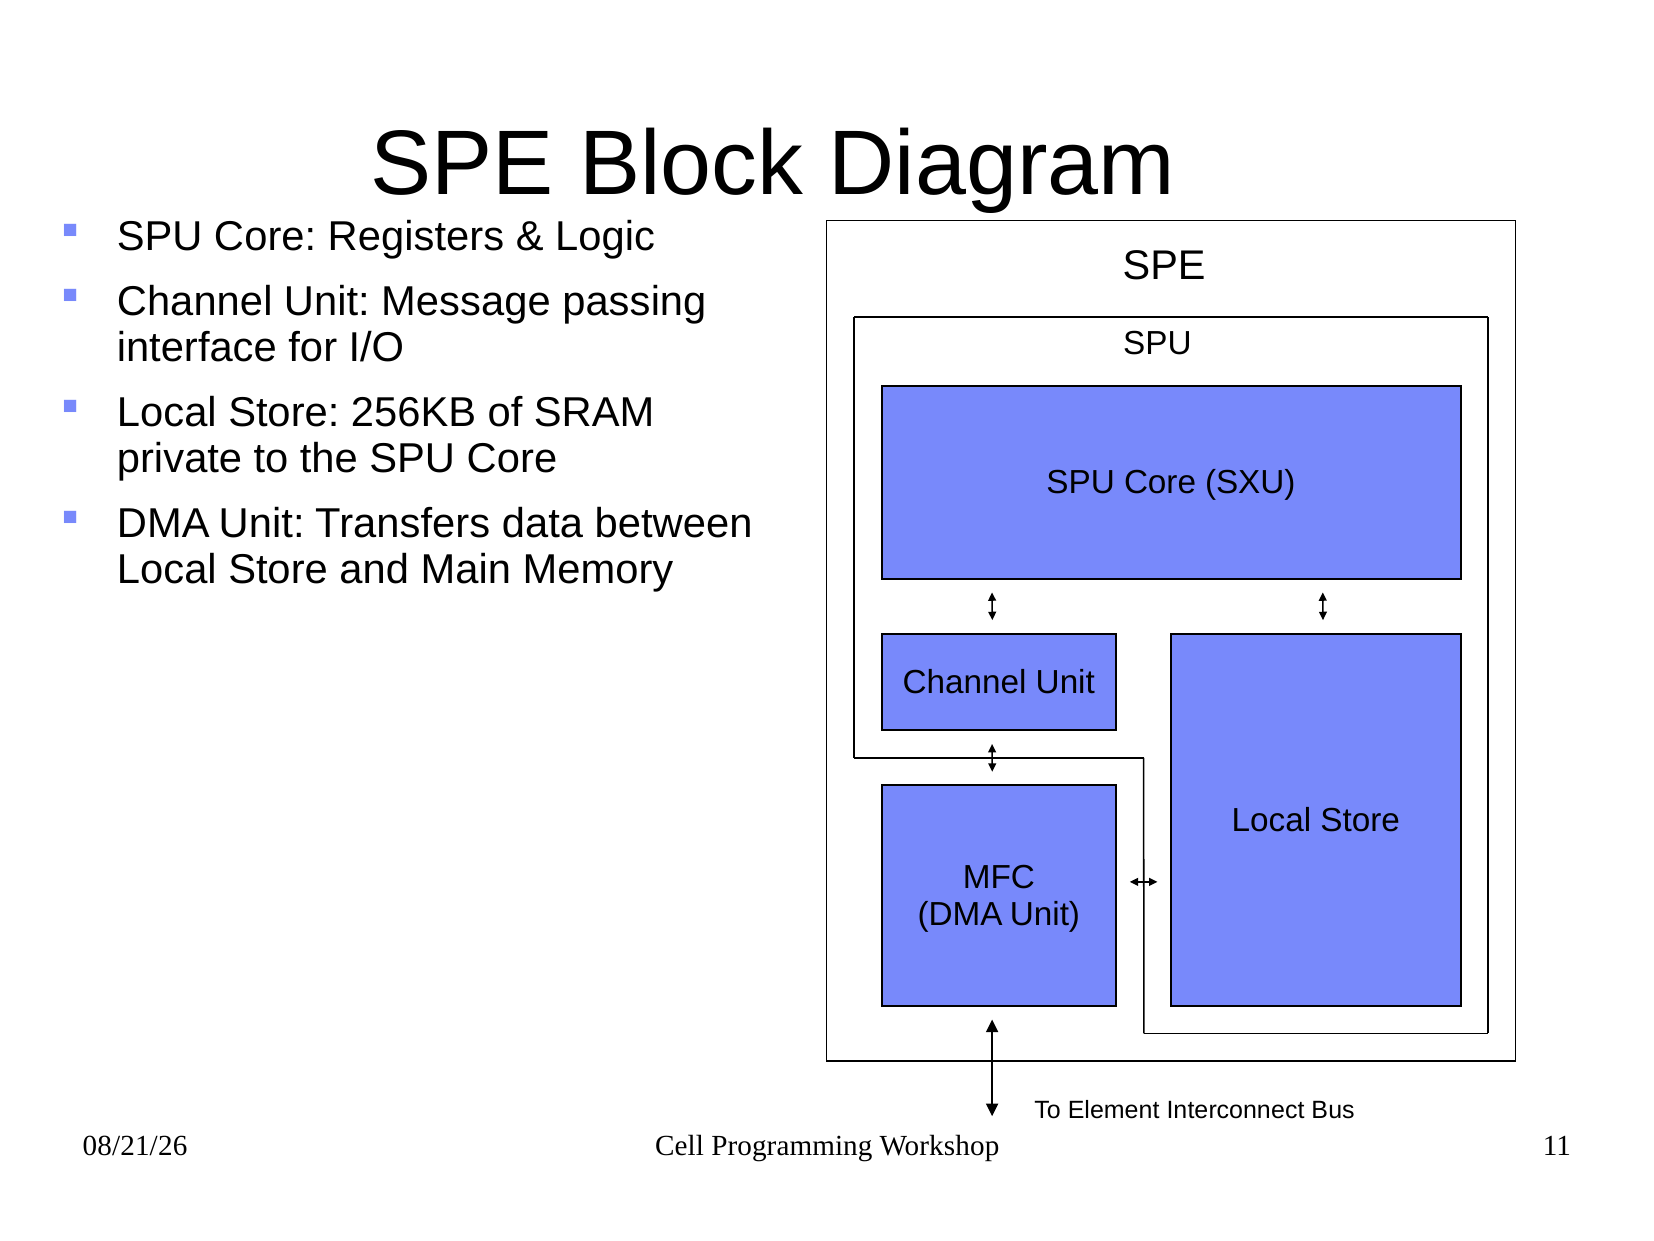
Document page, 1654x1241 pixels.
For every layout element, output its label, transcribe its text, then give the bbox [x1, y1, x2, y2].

text_box SPU [978, 316, 1337, 370]
text_box SPU Core (SXU) [881, 385, 1461, 579]
text_box MFC (DMA Unit) [881, 785, 1117, 1006]
text_box SPE [1088, 234, 1241, 296]
text_box SPU Core: Registers & Logic Channel Unit: Message passing interface for I/O Local Store: 256KB of SRAM private to the SPU Core DMA Unit: Transfers data between Local Store and Main Memory [45, 204, 800, 897]
text_box Local Store [1171, 633, 1461, 1006]
title SPE Block Diagram [27, 103, 1519, 222]
text_box Channel Unit [881, 633, 1117, 731]
text_box To Element Interconnect Bus [1019, 1088, 1434, 1132]
